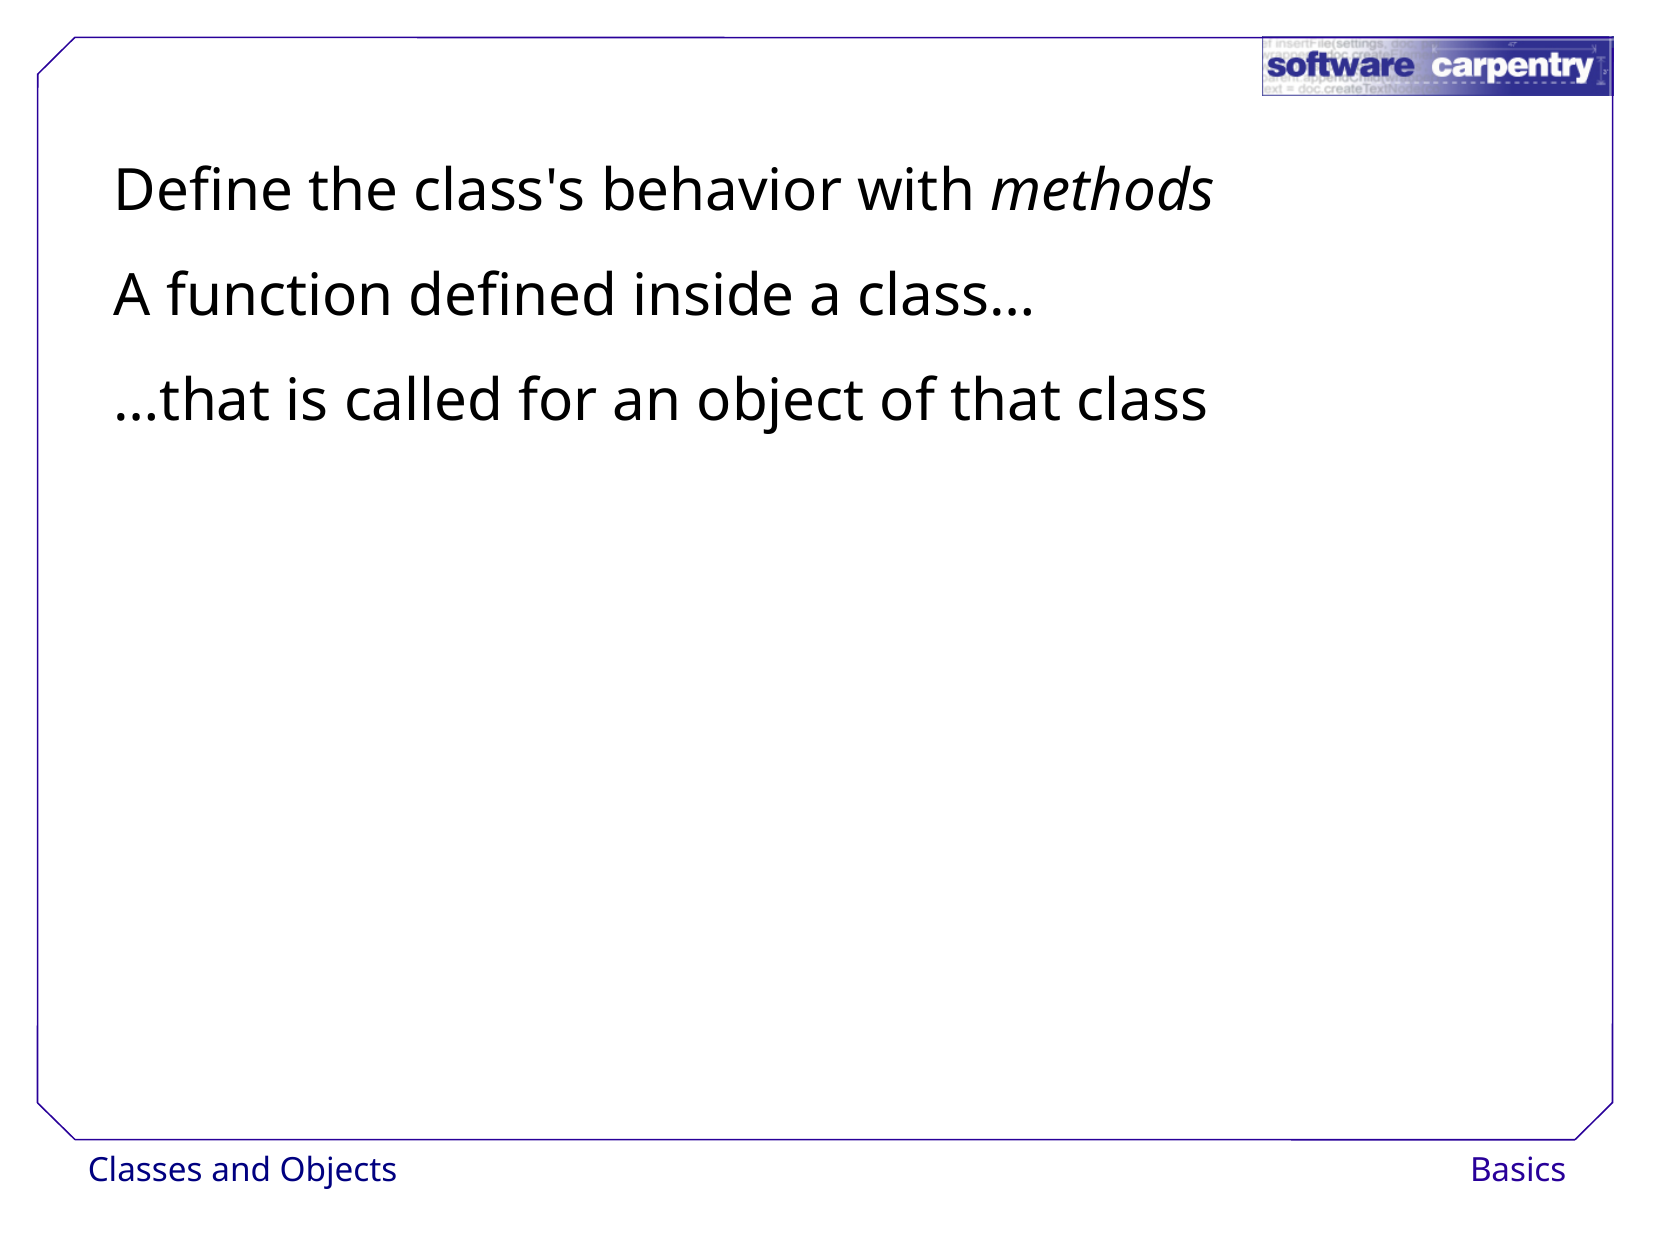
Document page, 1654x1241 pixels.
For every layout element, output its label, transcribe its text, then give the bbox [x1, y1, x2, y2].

picture [1262, 36, 1614, 96]
text_box Define the class's behavior with methods A function defined inside a class… …that is called for an object of that class [99, 109, 1517, 440]
